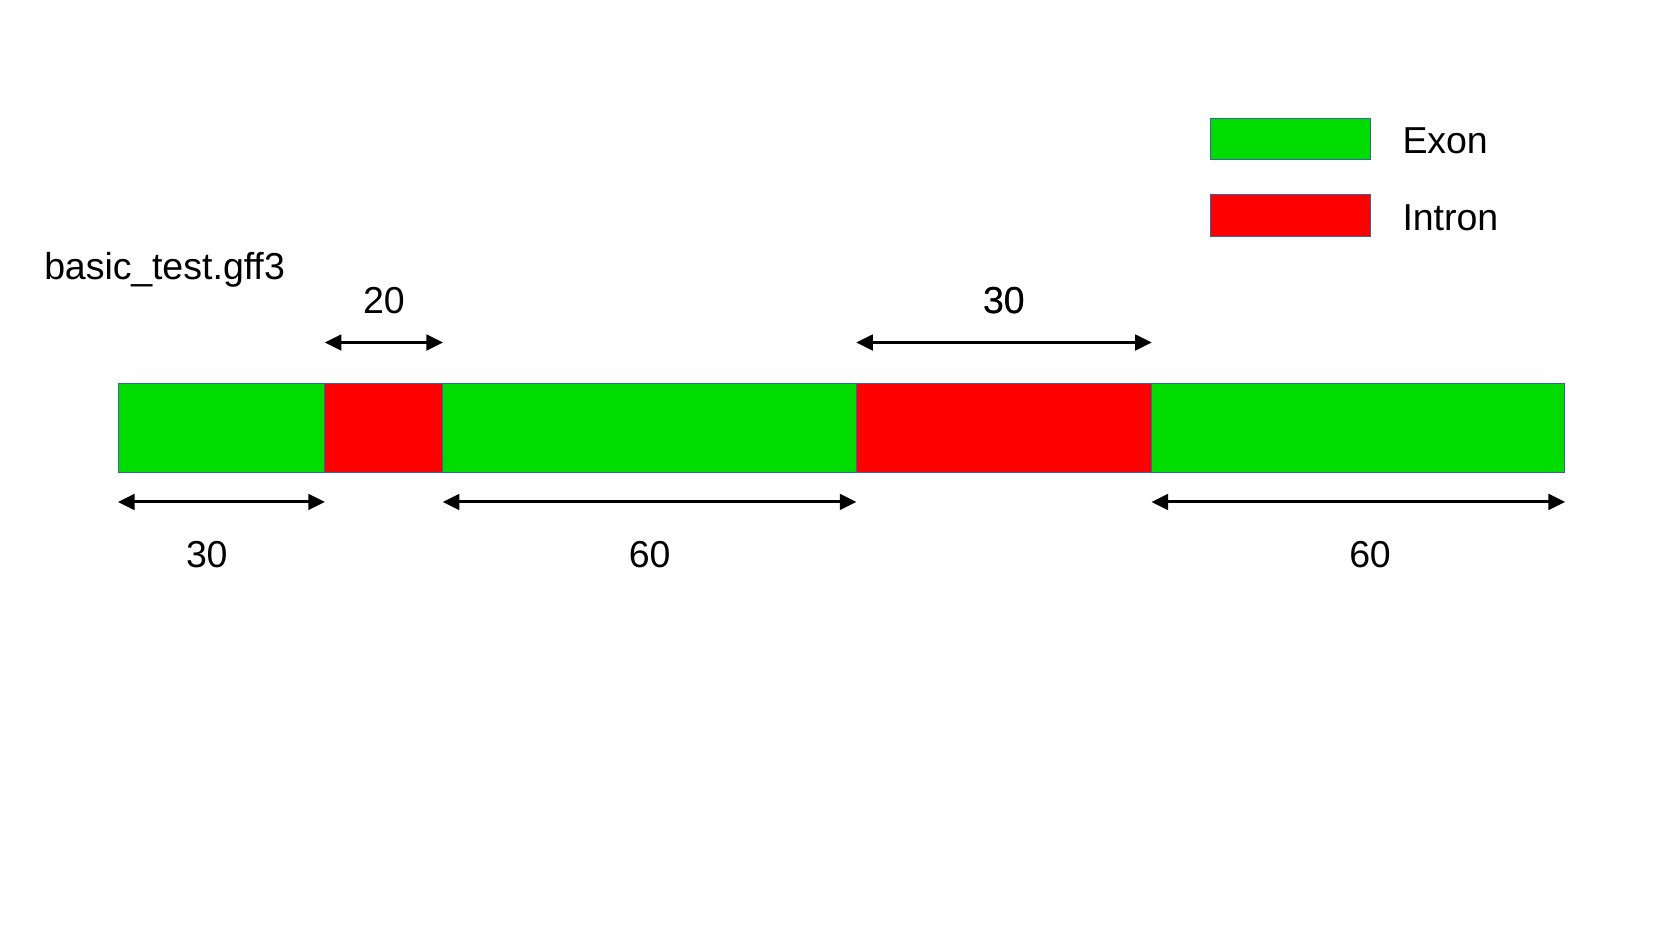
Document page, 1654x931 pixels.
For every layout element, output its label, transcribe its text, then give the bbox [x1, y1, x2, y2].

text_box 20 [295, 271, 473, 329]
text_box [118, 383, 1565, 473]
text_box 60 [1281, 525, 1459, 583]
text_box Exon [1387, 112, 1536, 170]
text_box 60 [561, 525, 739, 583]
text_box 30 [118, 525, 296, 583]
text_box Intron [1387, 188, 1536, 246]
text_box [1210, 118, 1371, 160]
text_box [1210, 194, 1371, 237]
text_box 30 [915, 271, 1093, 329]
text_box basic_test.gff3 [29, 238, 473, 296]
